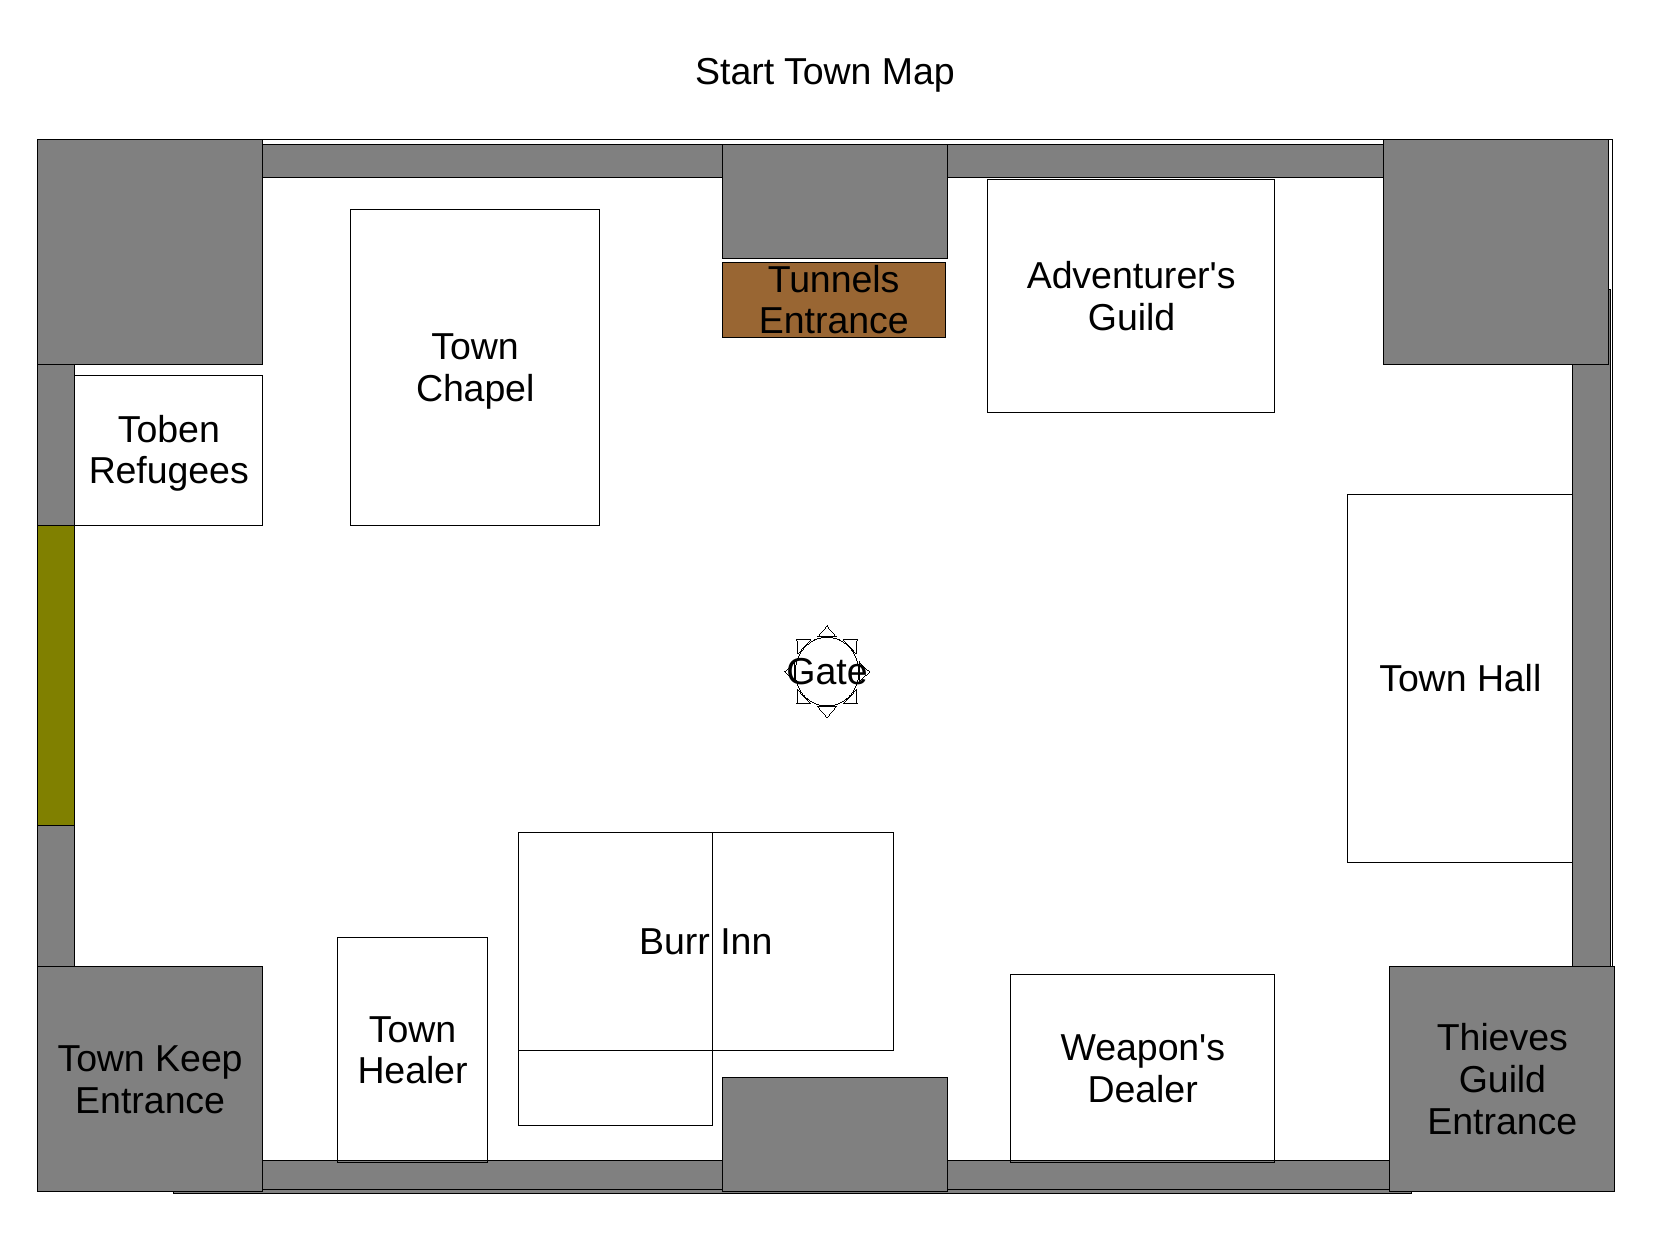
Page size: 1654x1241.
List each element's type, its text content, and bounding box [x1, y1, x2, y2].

text_box Town Hall [1347, 494, 1573, 863]
text_box Toben Refugees [74, 375, 263, 526]
text_box Thieves Guild Entrance [1389, 966, 1615, 1192]
text_box Gate [791, 625, 870, 718]
text_box Start Town Map [337, 43, 1313, 101]
text_box Town Healer [337, 937, 488, 1163]
text_box [37, 139, 1611, 966]
text_box Weapon's Dealer [1010, 974, 1275, 1163]
text_box Burr Inn [519, 833, 712, 1051]
text_box Town Chapel [350, 209, 600, 526]
text_box [173, 1077, 1412, 1194]
text_box Adventurer's Guild [987, 179, 1275, 413]
text_box Burr Inn [713, 832, 894, 1051]
text_box Town Keep Entrance [37, 966, 263, 1192]
text_box Tunnels Entrance [722, 262, 946, 338]
